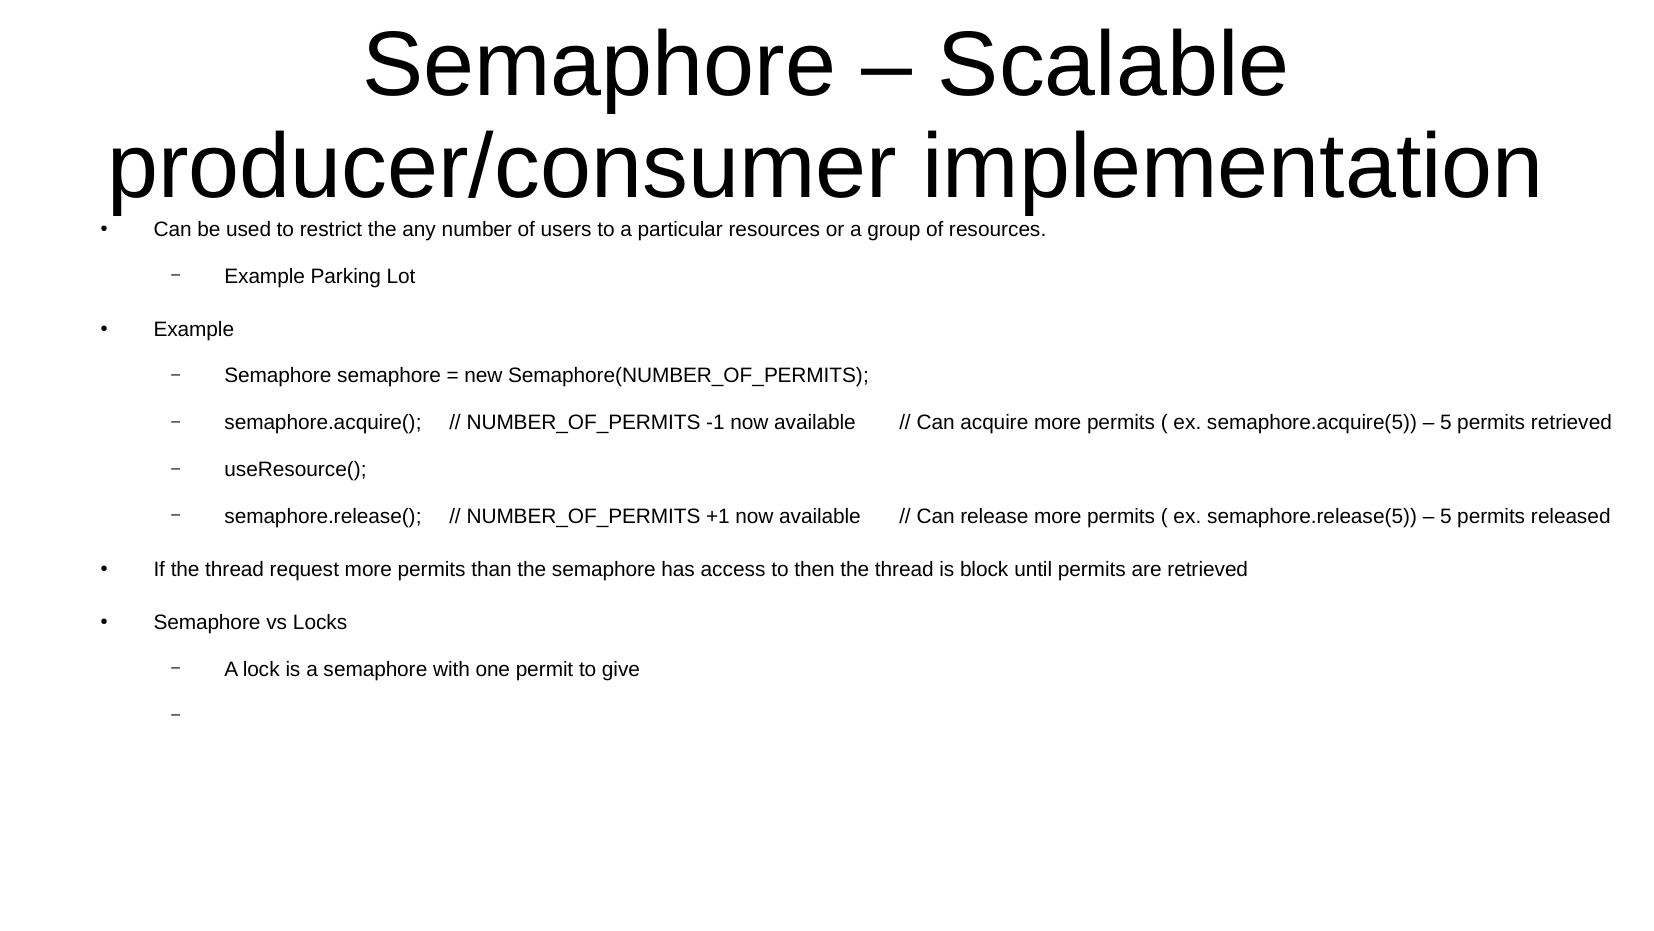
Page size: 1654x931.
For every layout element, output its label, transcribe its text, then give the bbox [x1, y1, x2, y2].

list Can be used to restrict the any number of users to a particular resources or a group of resources. Example Parking Lot Example Semaphore semaphore = new Semaphore(NUMBER_OF_PERMITS); semaphore.acquire(); // NUMBER_OF_PERMITS -1 now available // Can acquire more permits ( ex. semaphore.acquire(5)) – 5 permits retrieved useResource(); semaphore.release(); // NUMBER_OF_PERMITS +1 now available // Can release more permits ( ex. semaphore.release(5)) – 5 permits released If the thread request more permits than the semaphore has access to then the thread is block until permits are retrieved Semaphore vs Locks A lock is a semaphore with one permit to give [82, 217, 1651, 931]
title Semaphore – Scalable producer/consumer implementation [82, 12, 1571, 217]
